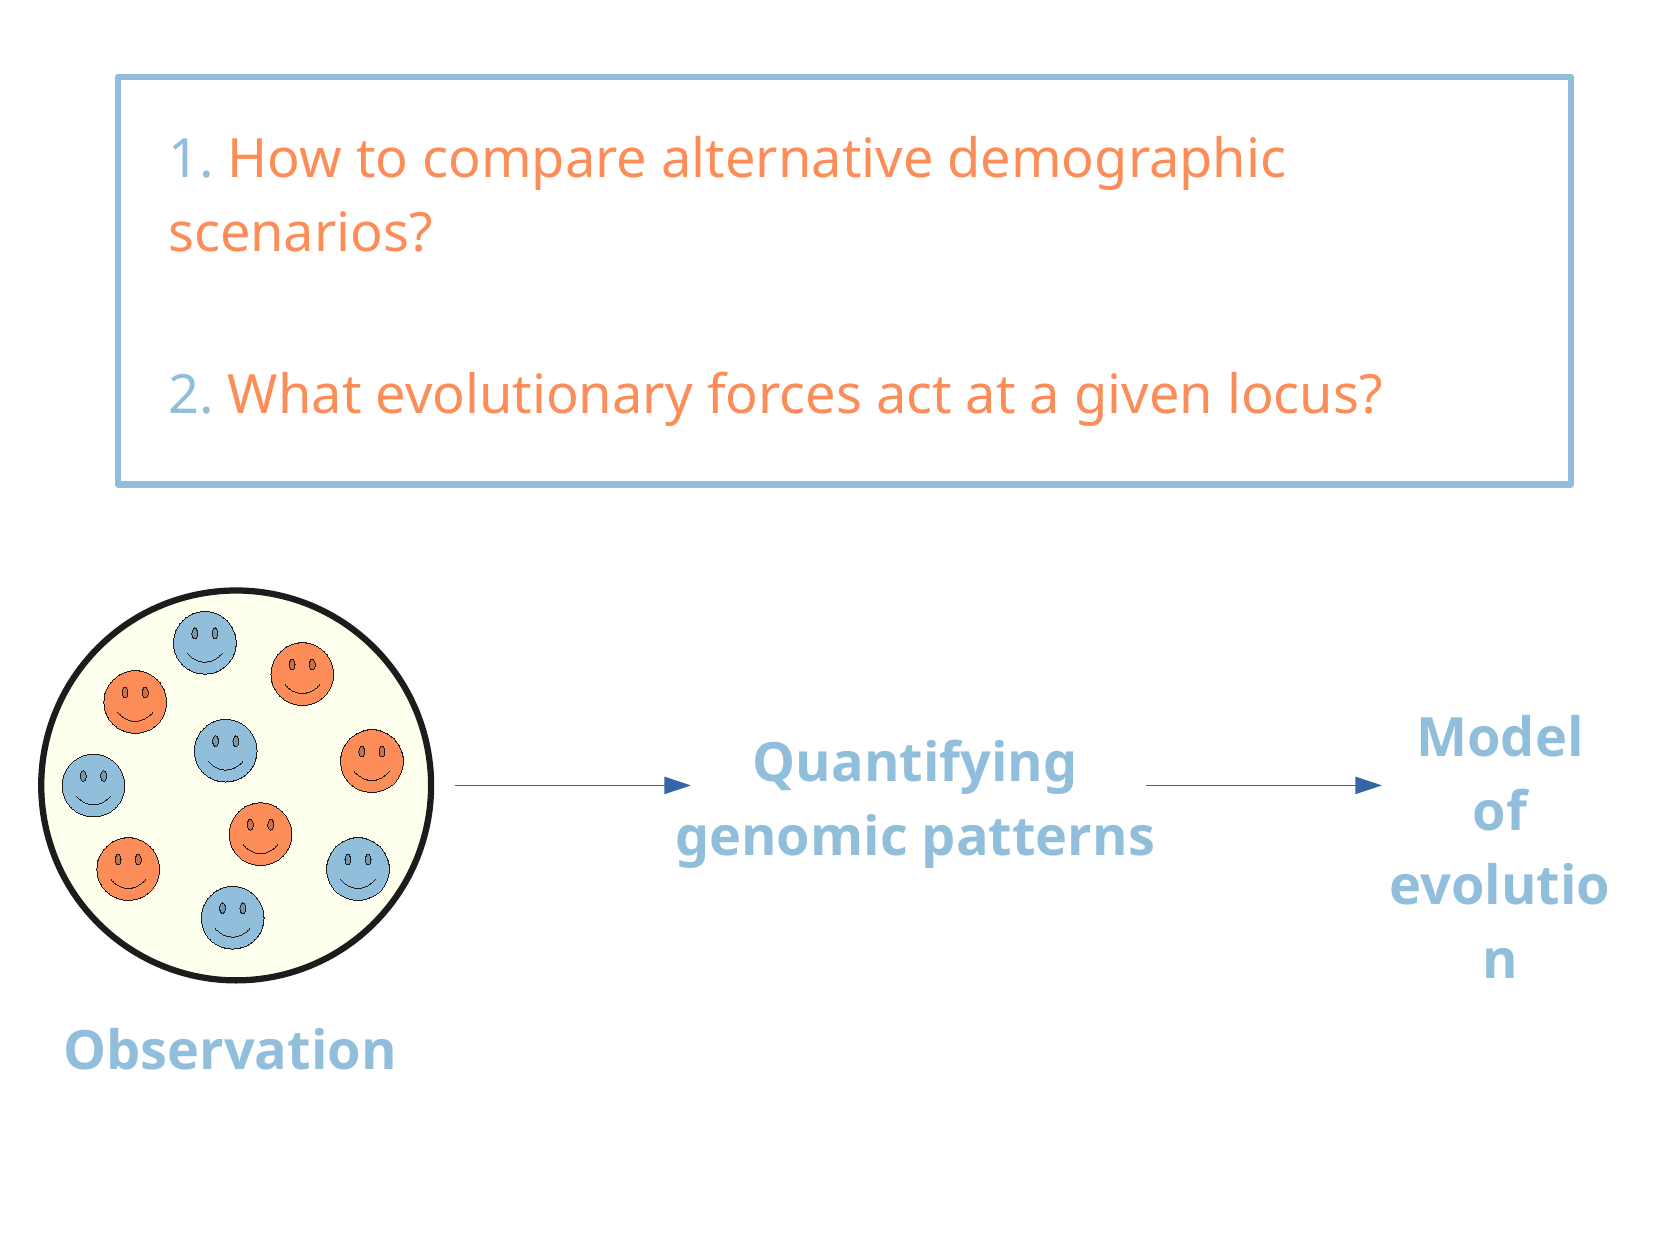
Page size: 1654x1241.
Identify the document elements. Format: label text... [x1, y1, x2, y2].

text_box Observation [23, 1003, 438, 1093]
text_box [41, 590, 432, 981]
text_box Model of evolution [1364, 690, 1636, 888]
text_box Quantifying genomic patterns [655, 716, 1176, 852]
text_box 2. What evolutionary forces act at a given locus? [153, 348, 1568, 481]
text_box 1. How to compare alternative demographic scenarios? [153, 112, 1568, 249]
